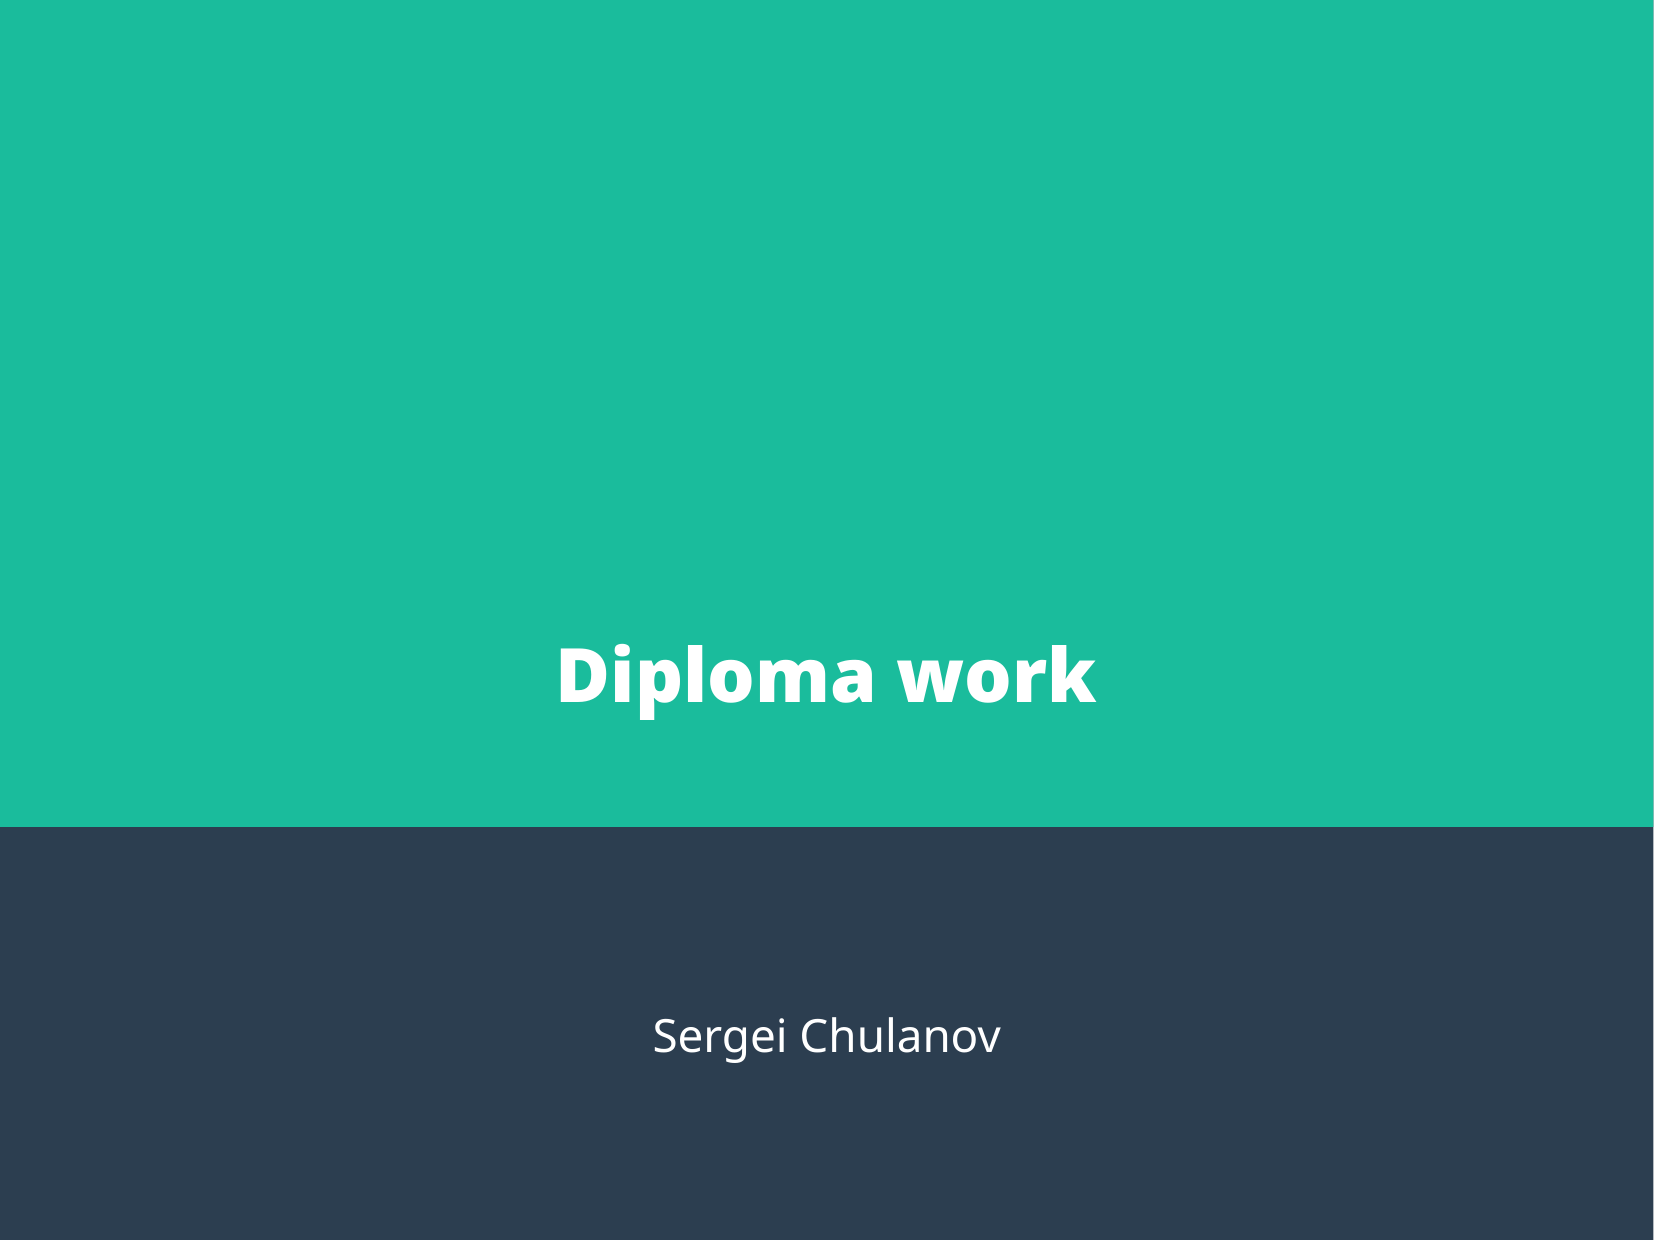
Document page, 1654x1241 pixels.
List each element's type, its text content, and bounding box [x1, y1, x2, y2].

title Diploma work [59, 553, 1595, 845]
subtitle Sergei Chulanov [59, 856, 1595, 1182]
